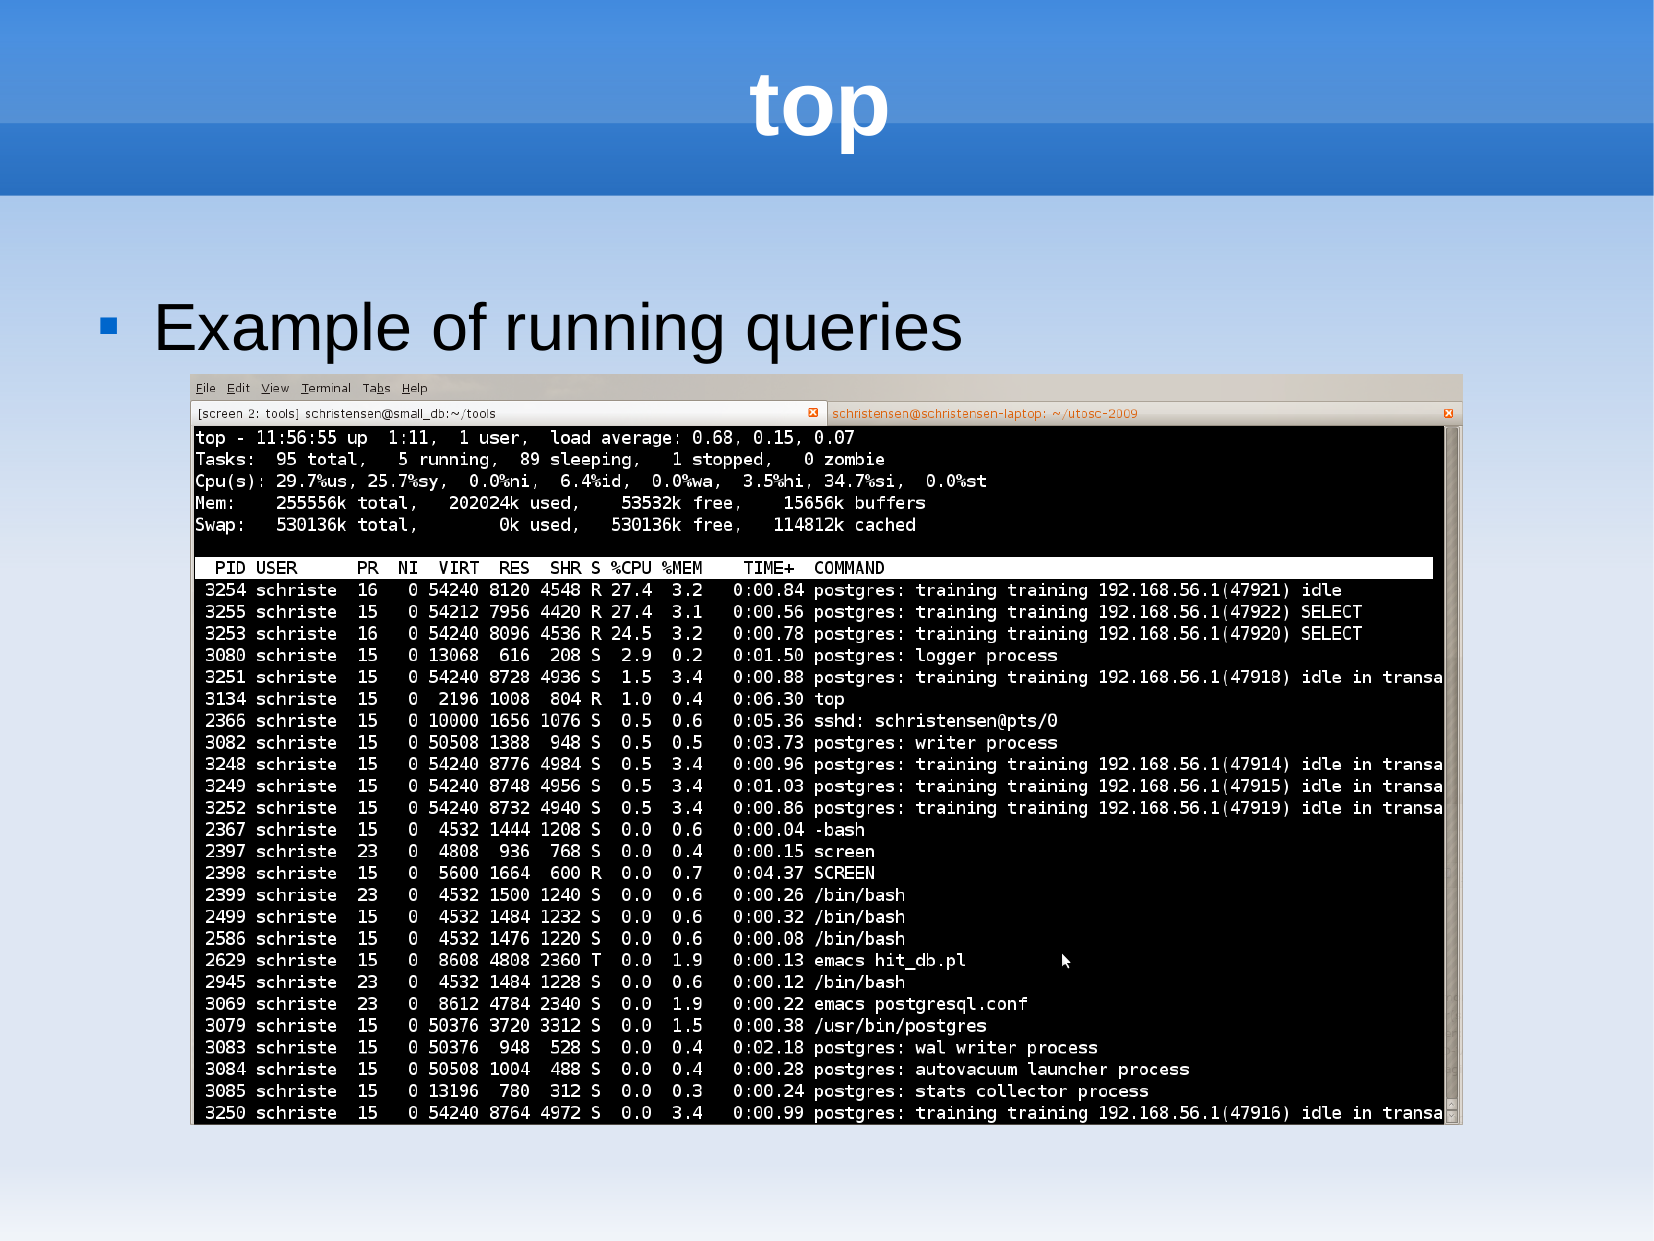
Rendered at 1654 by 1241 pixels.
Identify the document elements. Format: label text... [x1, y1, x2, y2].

picture [0, 0, 1654, 1241]
list Example of running queries [82, 290, 1571, 1094]
title top [76, 0, 1565, 208]
